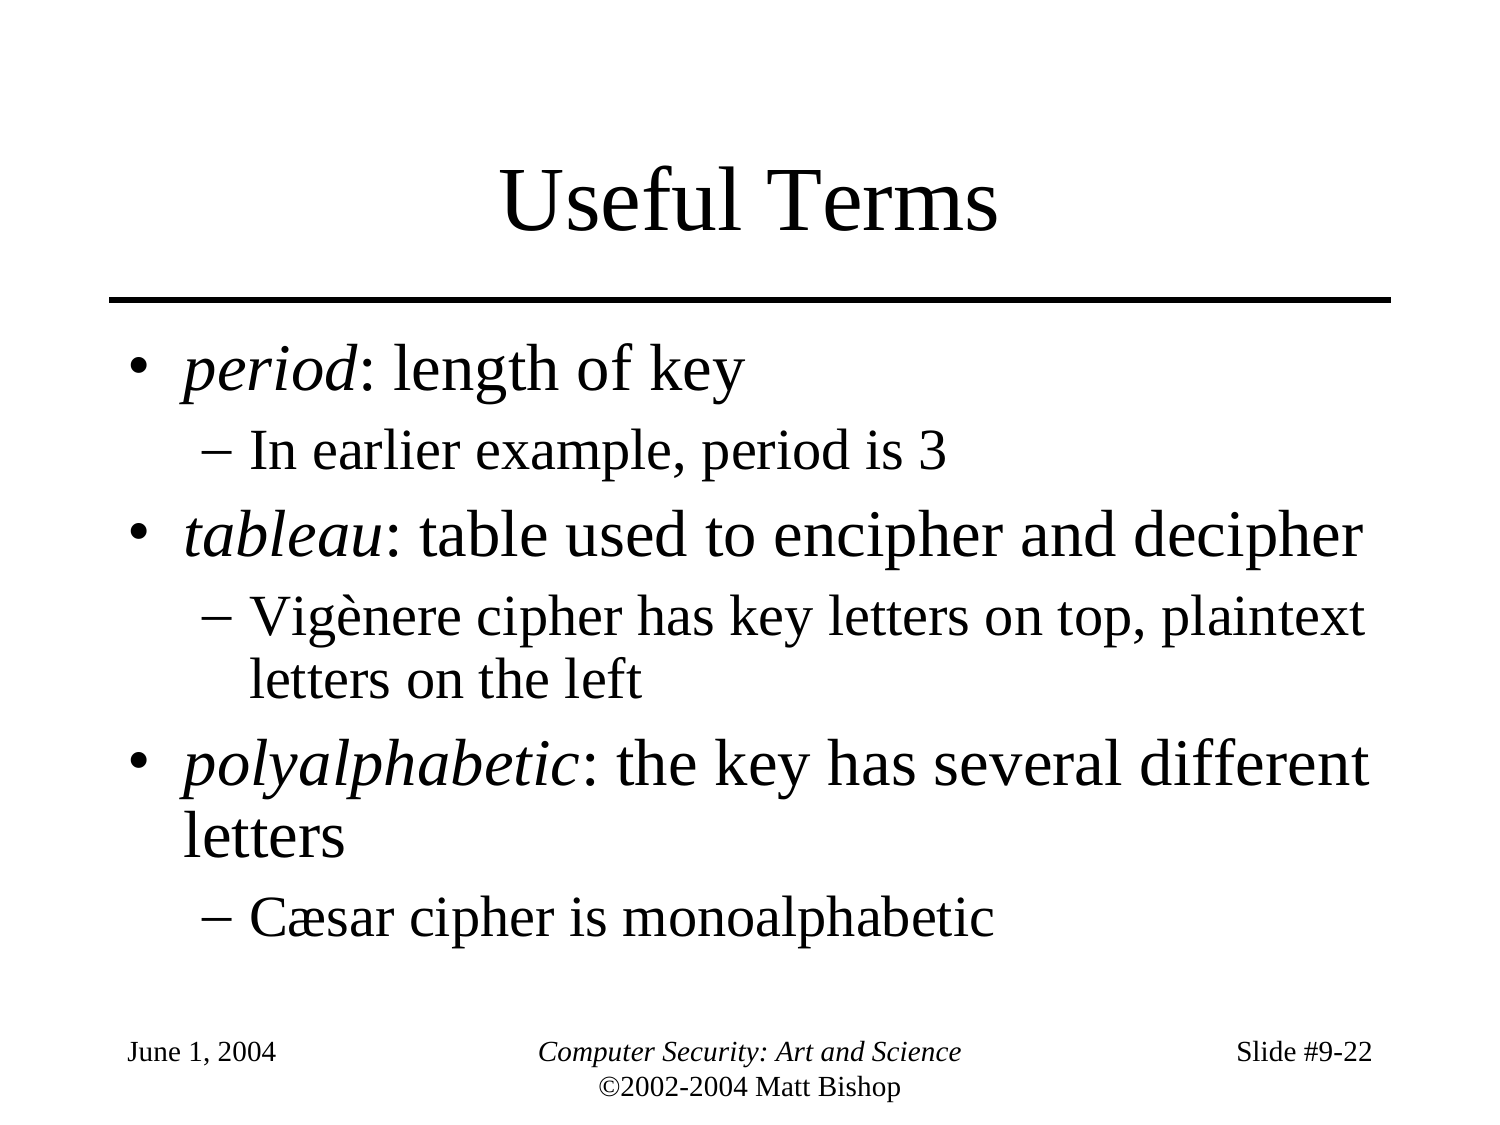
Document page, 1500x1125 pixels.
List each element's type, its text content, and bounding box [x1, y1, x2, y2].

title Useful Terms [112, 99, 1388, 288]
list period: length of key In earlier example, period is 3 tableau: table used to encipher and decipher Vigènere cipher has key letters on top, plaintext letters on the left polyalphabetic: the key has several different letters Cæsar cipher is monoalphabetic [112, 324, 1388, 1000]
